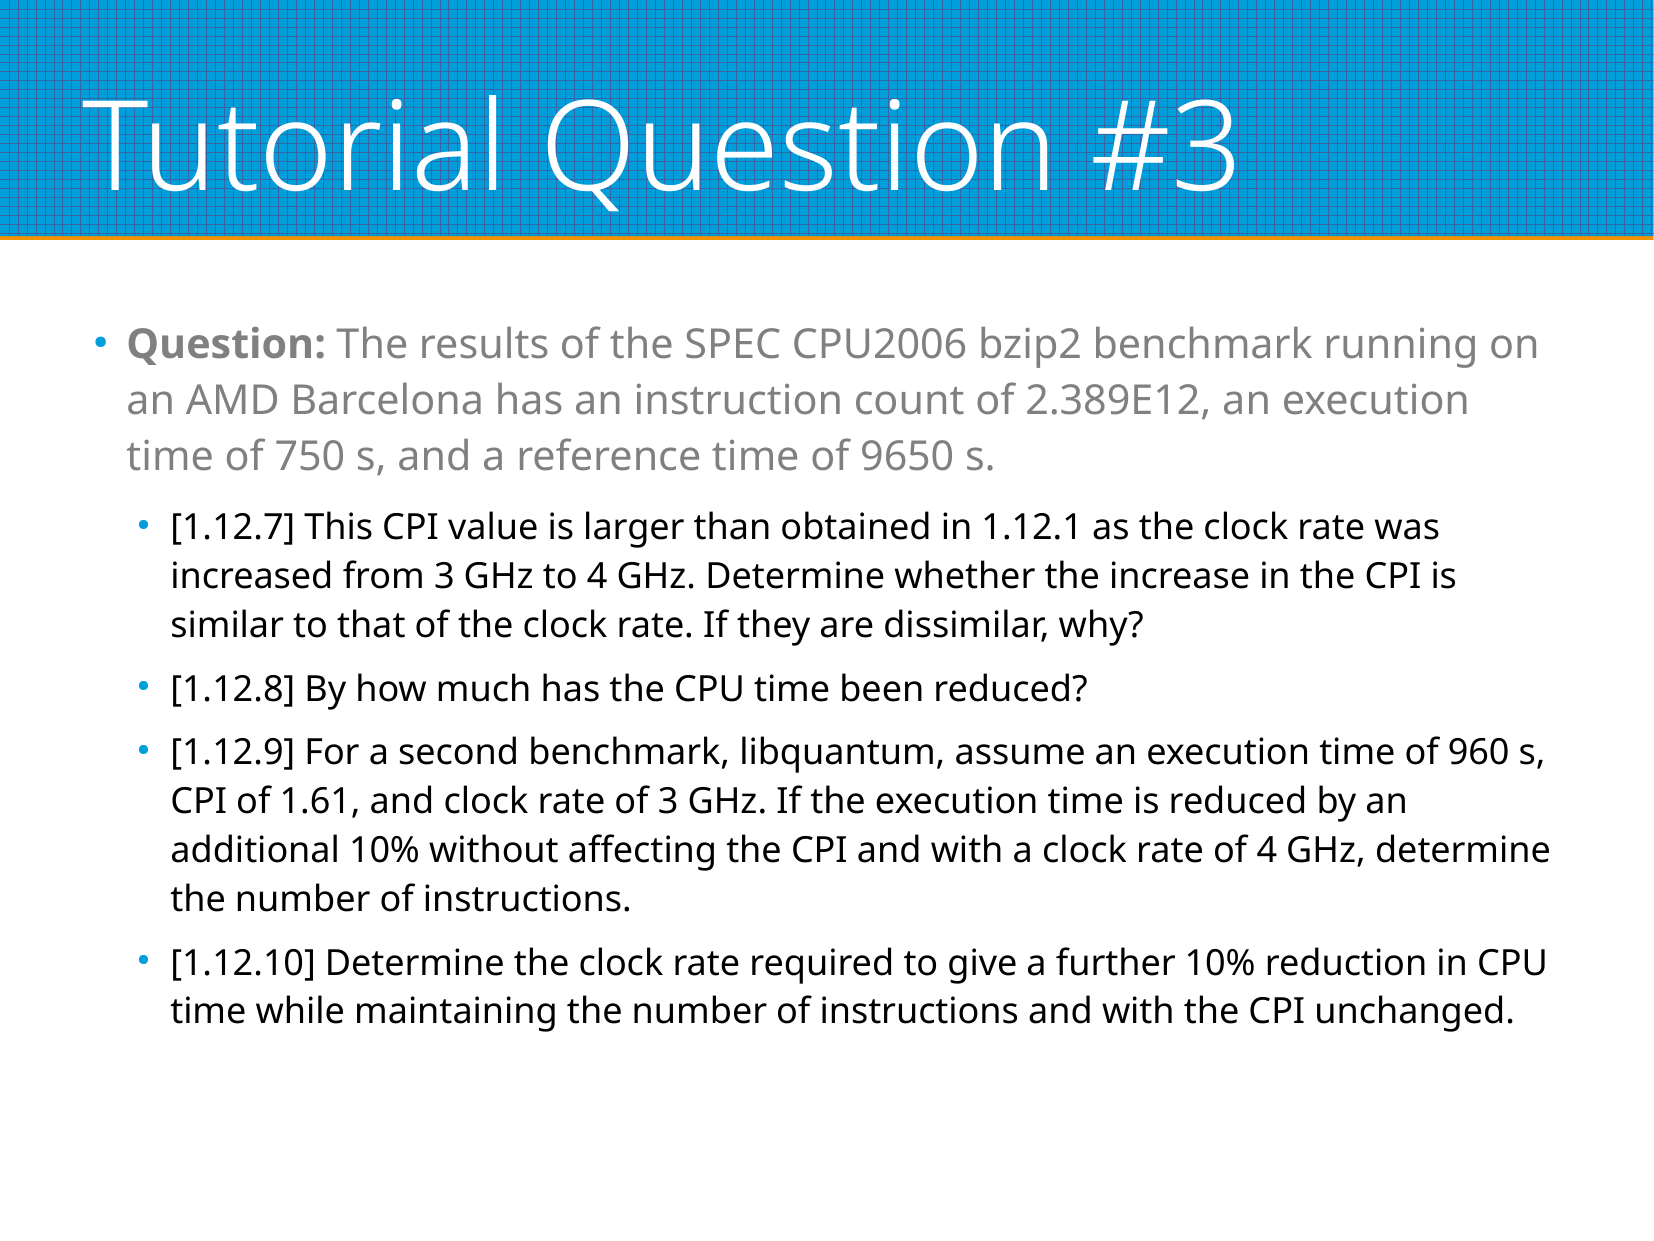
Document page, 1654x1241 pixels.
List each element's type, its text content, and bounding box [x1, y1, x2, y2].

list Question: The results of the SPEC CPU2006 bzip2 benchmark running on an AMD Barcelona has an instruction count of 2.389E12, an execution time of 750 s, and a reference time of 9650 s. [1.12.7] This CPI value is larger than obtained in 1.12.1 as the clock rate was increased from 3 GHz to 4 GHz. Determine whether the increase in the CPI is similar to that of the clock rate. If they are dissimilar, why? [1.12.8] By how much has the CPU time been reduced? [1.12.9] For a second benchmark, libquantum, assume an execution time of 960 s, CPI of 1.61, and clock rate of 3 GHz. If the execution time is reduced by an additional 10% without affecting the CPI and with a clock rate of 4 GHz, determine the number of instructions. [1.12.10] Determine the clock rate required to give a further 10% reduction in CPU time while maintaining the number of instructions and with the CPI unchanged. [82, 314, 1563, 1081]
title Tutorial Question #3 [82, 19, 1571, 227]
